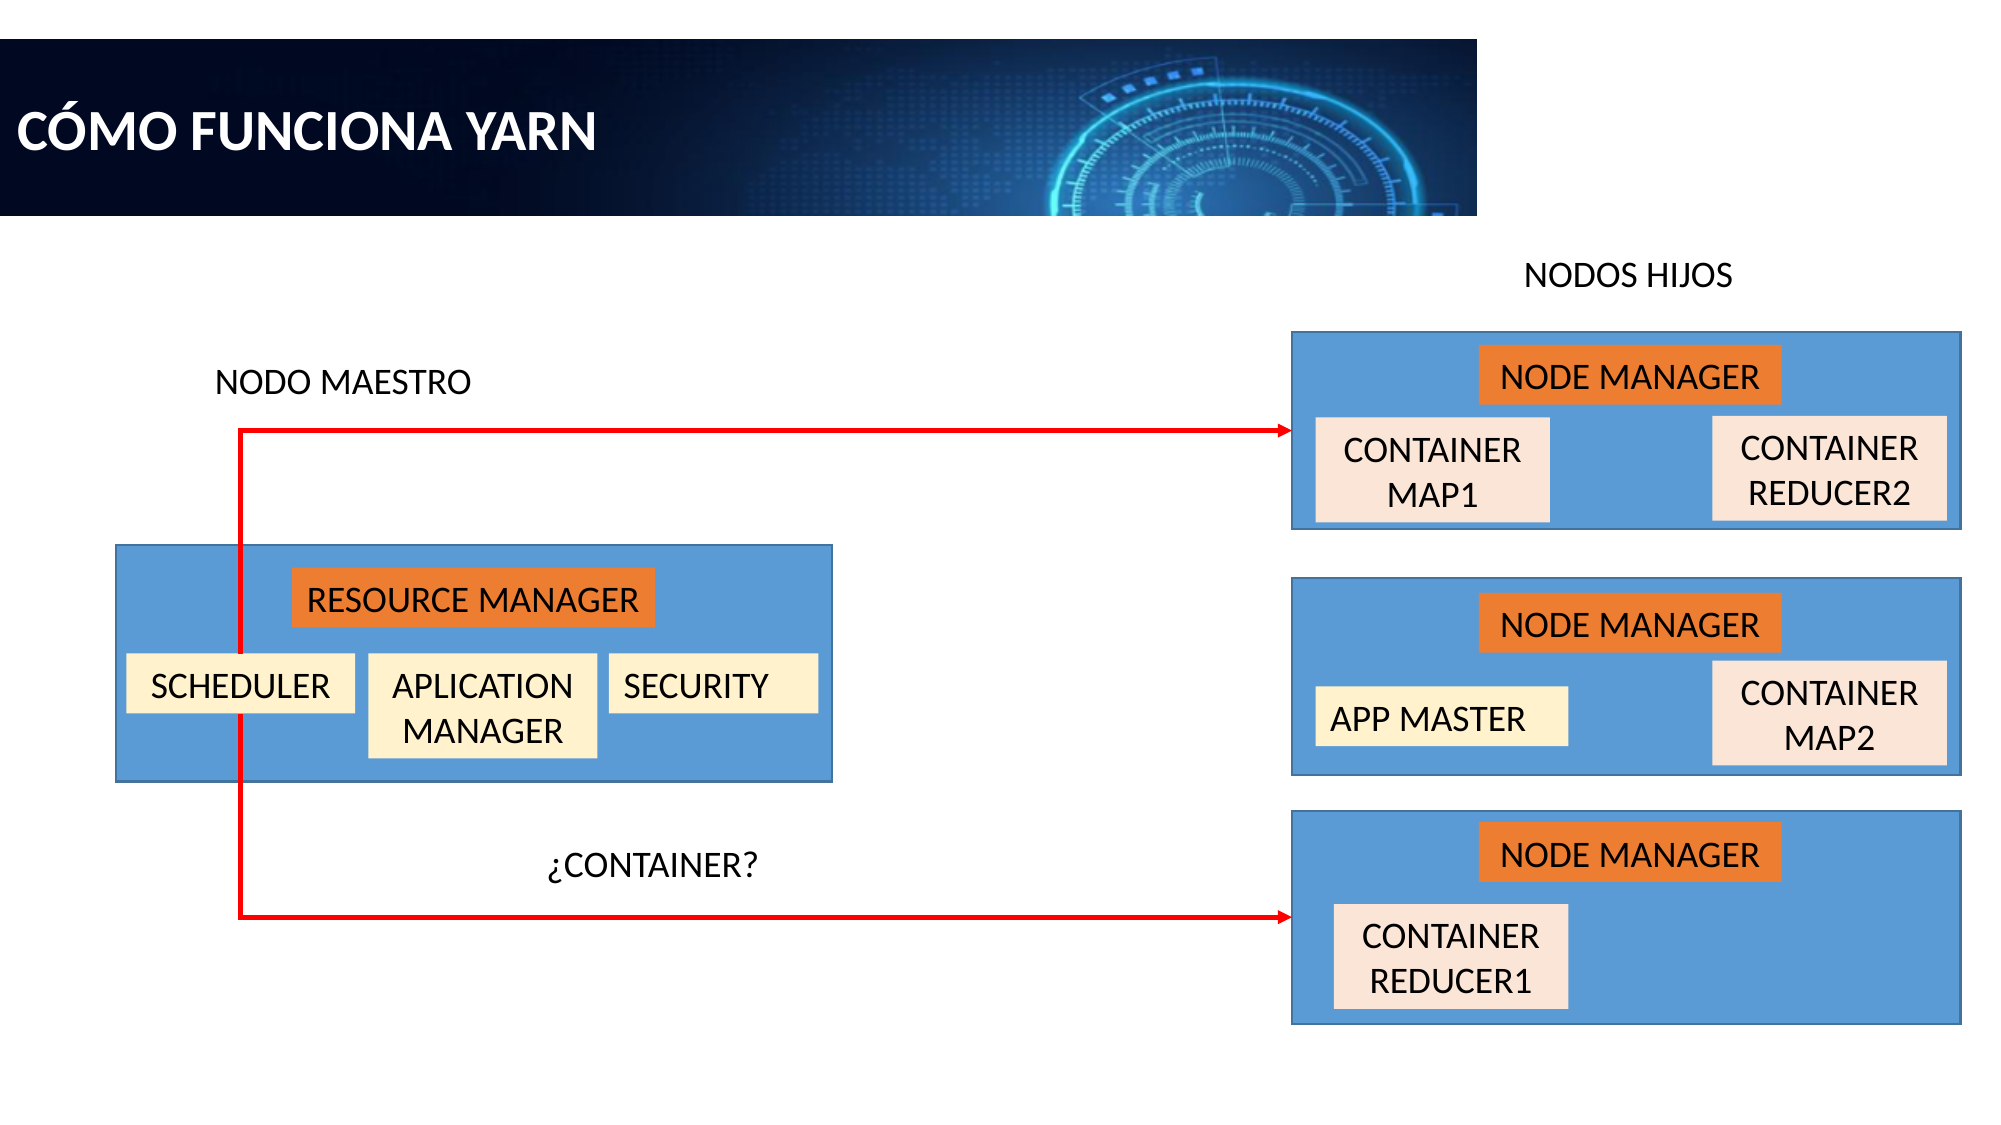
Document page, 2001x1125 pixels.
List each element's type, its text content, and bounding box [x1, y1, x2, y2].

text_box [115, 544, 238, 782]
text_box CONTAINER REDUCER2 [1712, 415, 1947, 521]
text_box ¿CONTAINER? [531, 832, 1075, 893]
text_box SCHEDULER [126, 653, 356, 714]
text_box APP MASTER [1315, 686, 1569, 747]
text_box [243, 544, 832, 782]
text_box NODE MANAGER [1478, 592, 1782, 653]
text_box CONTAINER REDUCER1 [1333, 904, 1569, 1009]
text_box SECURITY [608, 653, 819, 714]
text_box CONTAINER MAP2 [1712, 660, 1947, 766]
text_box NODE MANAGER [1478, 344, 1782, 405]
picture [0, 39, 1477, 216]
text_box RESOURCE MANAGER [292, 567, 656, 628]
text_box CONTAINER MAP1 [1315, 417, 1550, 523]
text_box [1292, 578, 1961, 775]
text_box APLICATION MANAGER [368, 653, 598, 759]
text_box NODE MANAGER [1478, 822, 1782, 882]
text_box [1292, 332, 1961, 529]
text_box CÓMO FUNCIONA YARN [2, 84, 613, 170]
text_box NODO MAESTRO [199, 349, 617, 410]
text_box [1292, 810, 1961, 1024]
text_box NODOS HIJOS [1509, 242, 1927, 302]
